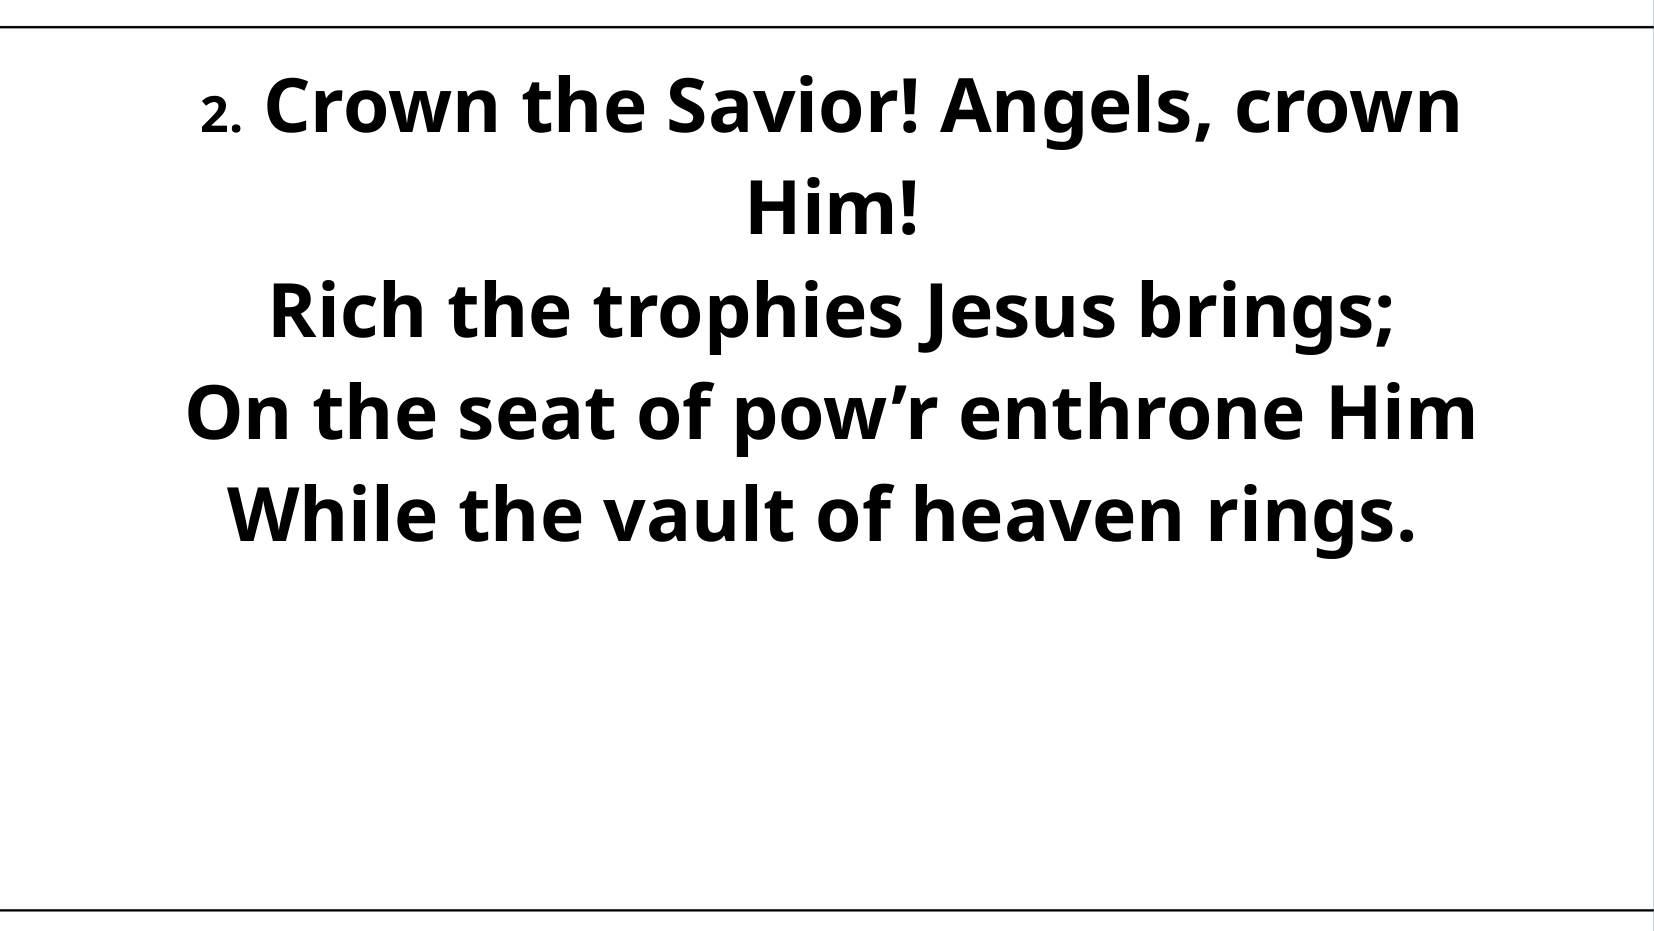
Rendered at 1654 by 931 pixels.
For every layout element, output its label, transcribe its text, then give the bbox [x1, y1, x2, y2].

text_box 2. Crown the Savior! Angels, crown Him! Rich the trophies Jesus brings; On the seat of pow’r enthrone Him While the vault of heaven rings. [90, 45, 1576, 460]
picture [0, 0, 1654, 931]
